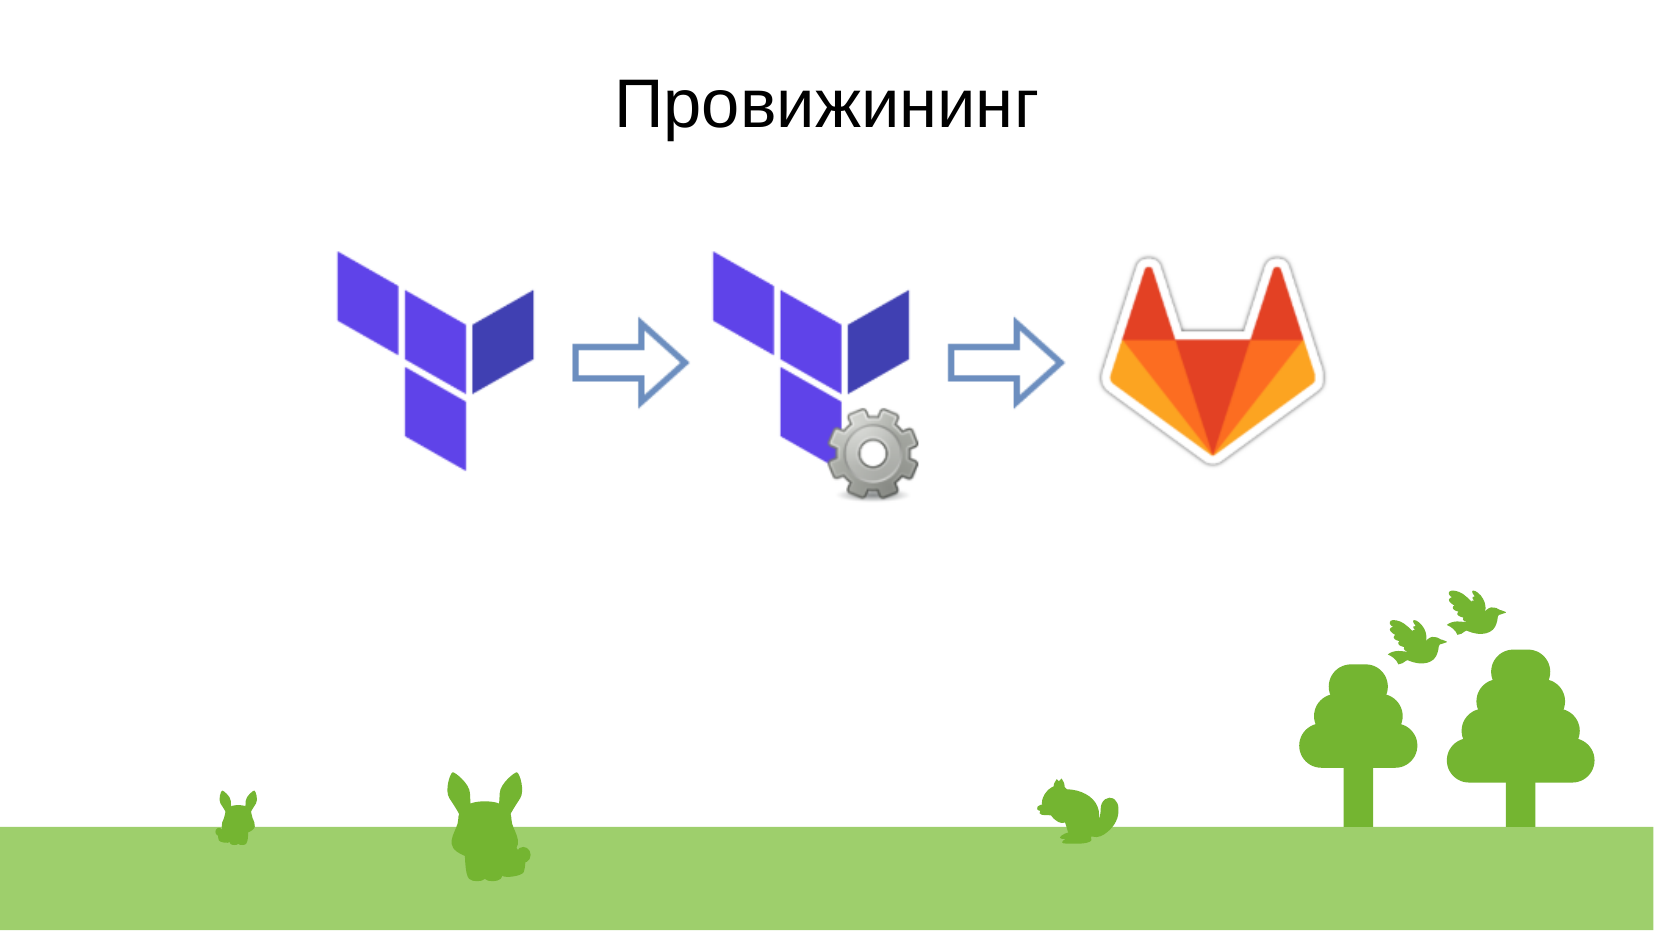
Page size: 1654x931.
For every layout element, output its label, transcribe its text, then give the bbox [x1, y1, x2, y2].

title Провижининг [88, 29, 1565, 178]
picture [324, 236, 1341, 537]
